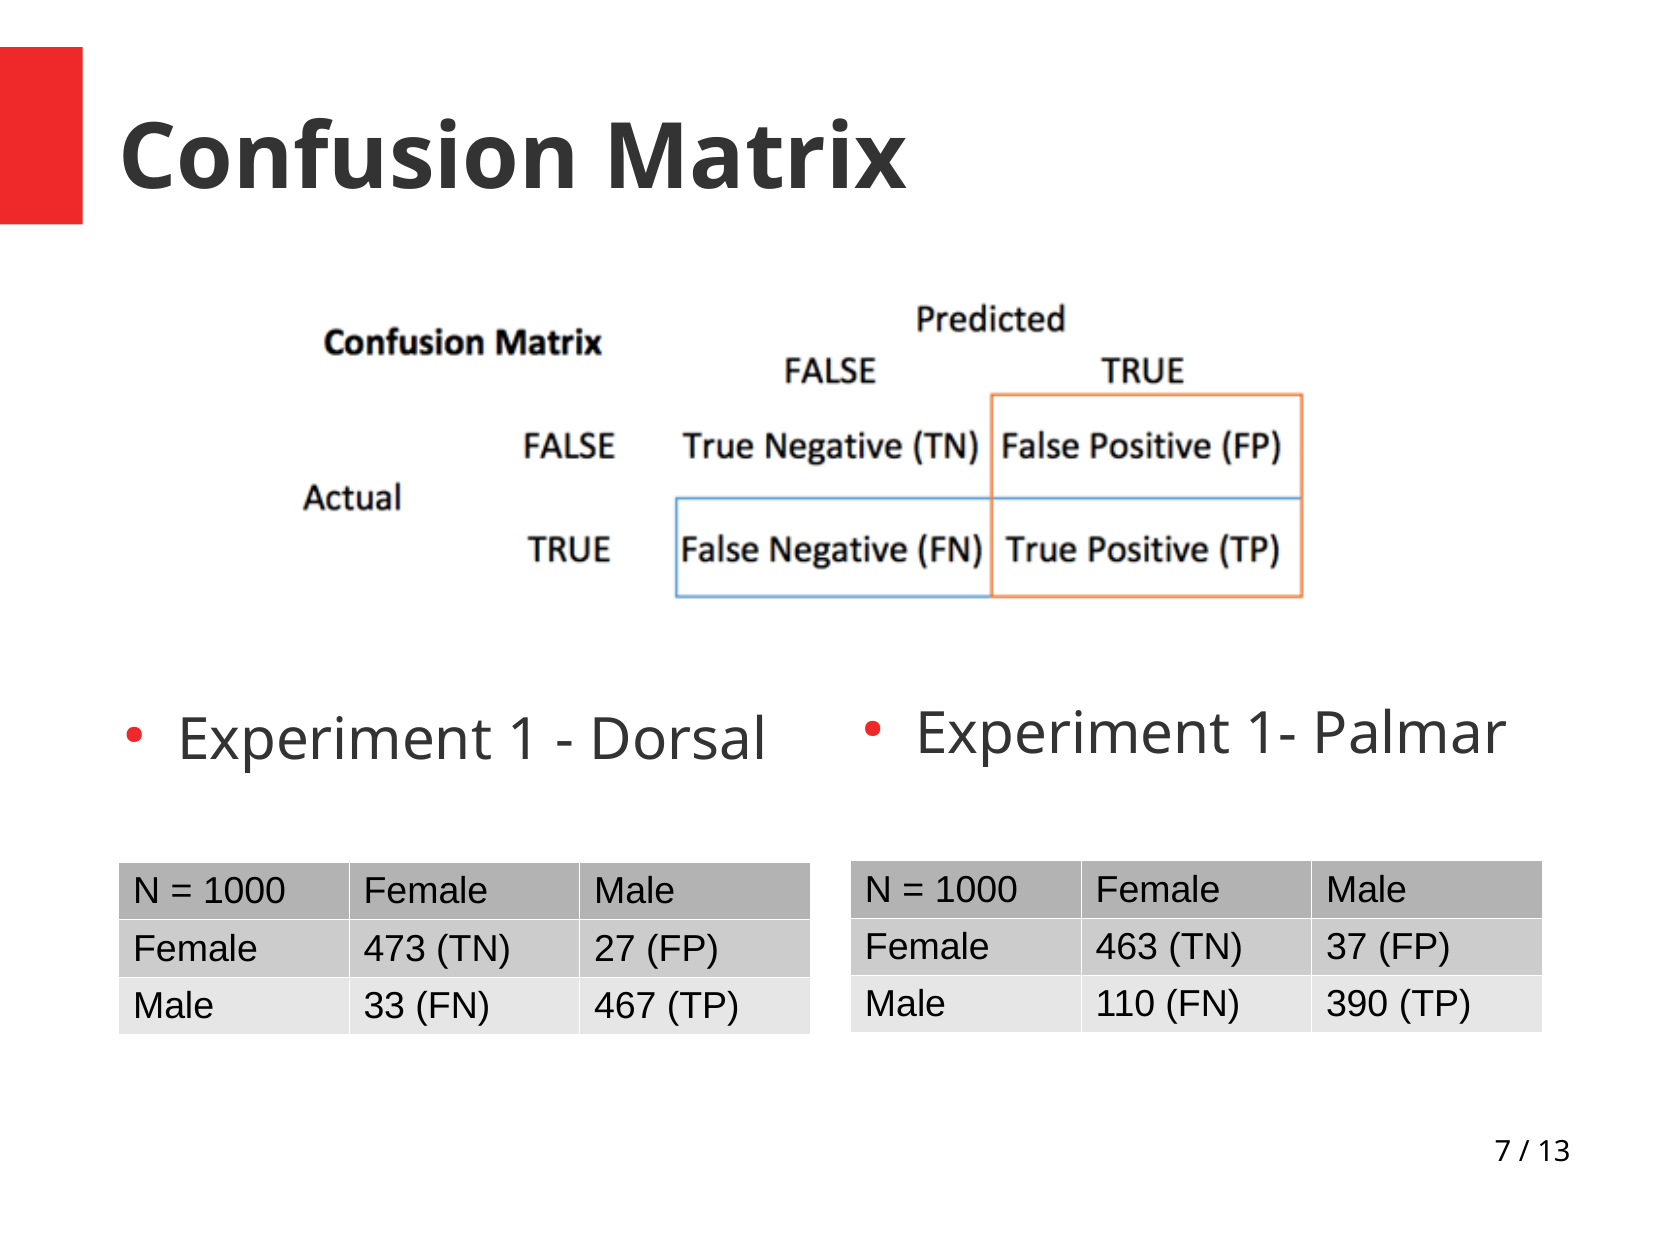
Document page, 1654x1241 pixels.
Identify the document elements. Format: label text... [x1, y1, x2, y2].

table_cell 473 (TN) [350, 920, 579, 977]
table_header Female [350, 863, 579, 919]
table_cell 37 (FP) [1312, 919, 1542, 975]
title Confusion Matrix [118, 49, 1571, 257]
table_cell 467 (TP) [580, 978, 810, 1034]
table_header N = 1000 [119, 863, 349, 919]
table_cell 390 (TP) [1312, 976, 1542, 1032]
table_header Female [1082, 861, 1311, 918]
table_cell Female [119, 920, 349, 977]
table_header N = 1000 [851, 861, 1081, 918]
list Experiment 1- Palmar [844, 691, 1537, 798]
table_cell Male [851, 976, 1081, 1032]
table_cell 33 (FN) [350, 978, 579, 1034]
table_cell 110 (FN) [1082, 976, 1311, 1032]
table_header Male [580, 863, 810, 919]
table_cell 463 (TN) [1082, 919, 1311, 975]
table_header Male [1312, 861, 1542, 918]
table_cell 27 (FP) [580, 920, 810, 977]
picture [286, 282, 1337, 626]
list Experiment 1 - Dorsal [106, 696, 798, 804]
table_cell Female [851, 919, 1081, 975]
table_cell Male [119, 978, 349, 1034]
